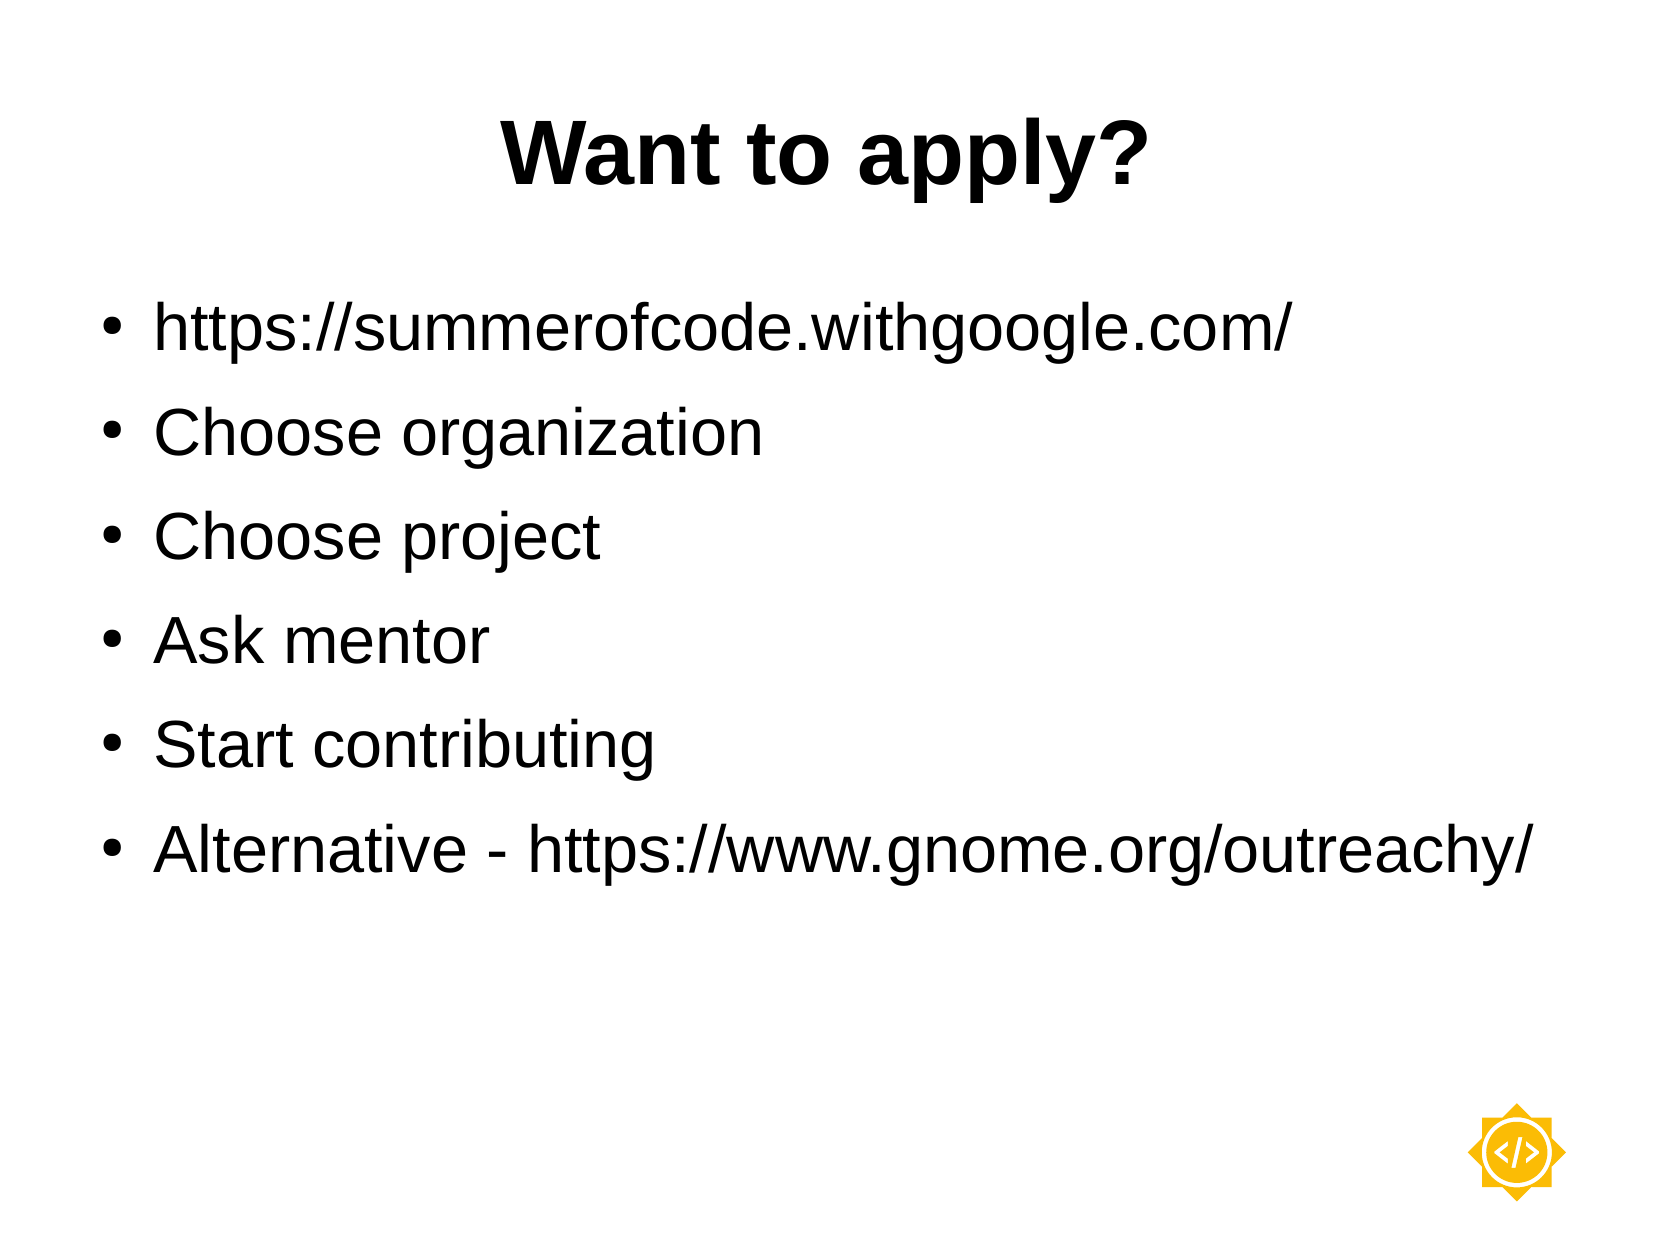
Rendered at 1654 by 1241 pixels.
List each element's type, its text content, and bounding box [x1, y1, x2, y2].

title Want to apply? [82, 49, 1571, 257]
list https://summerofcode.withgoogle.com/ Choose organization Choose project Ask mentor Start contributing Alternative - https://www.gnome.org/outreachy/ [82, 290, 1571, 1010]
